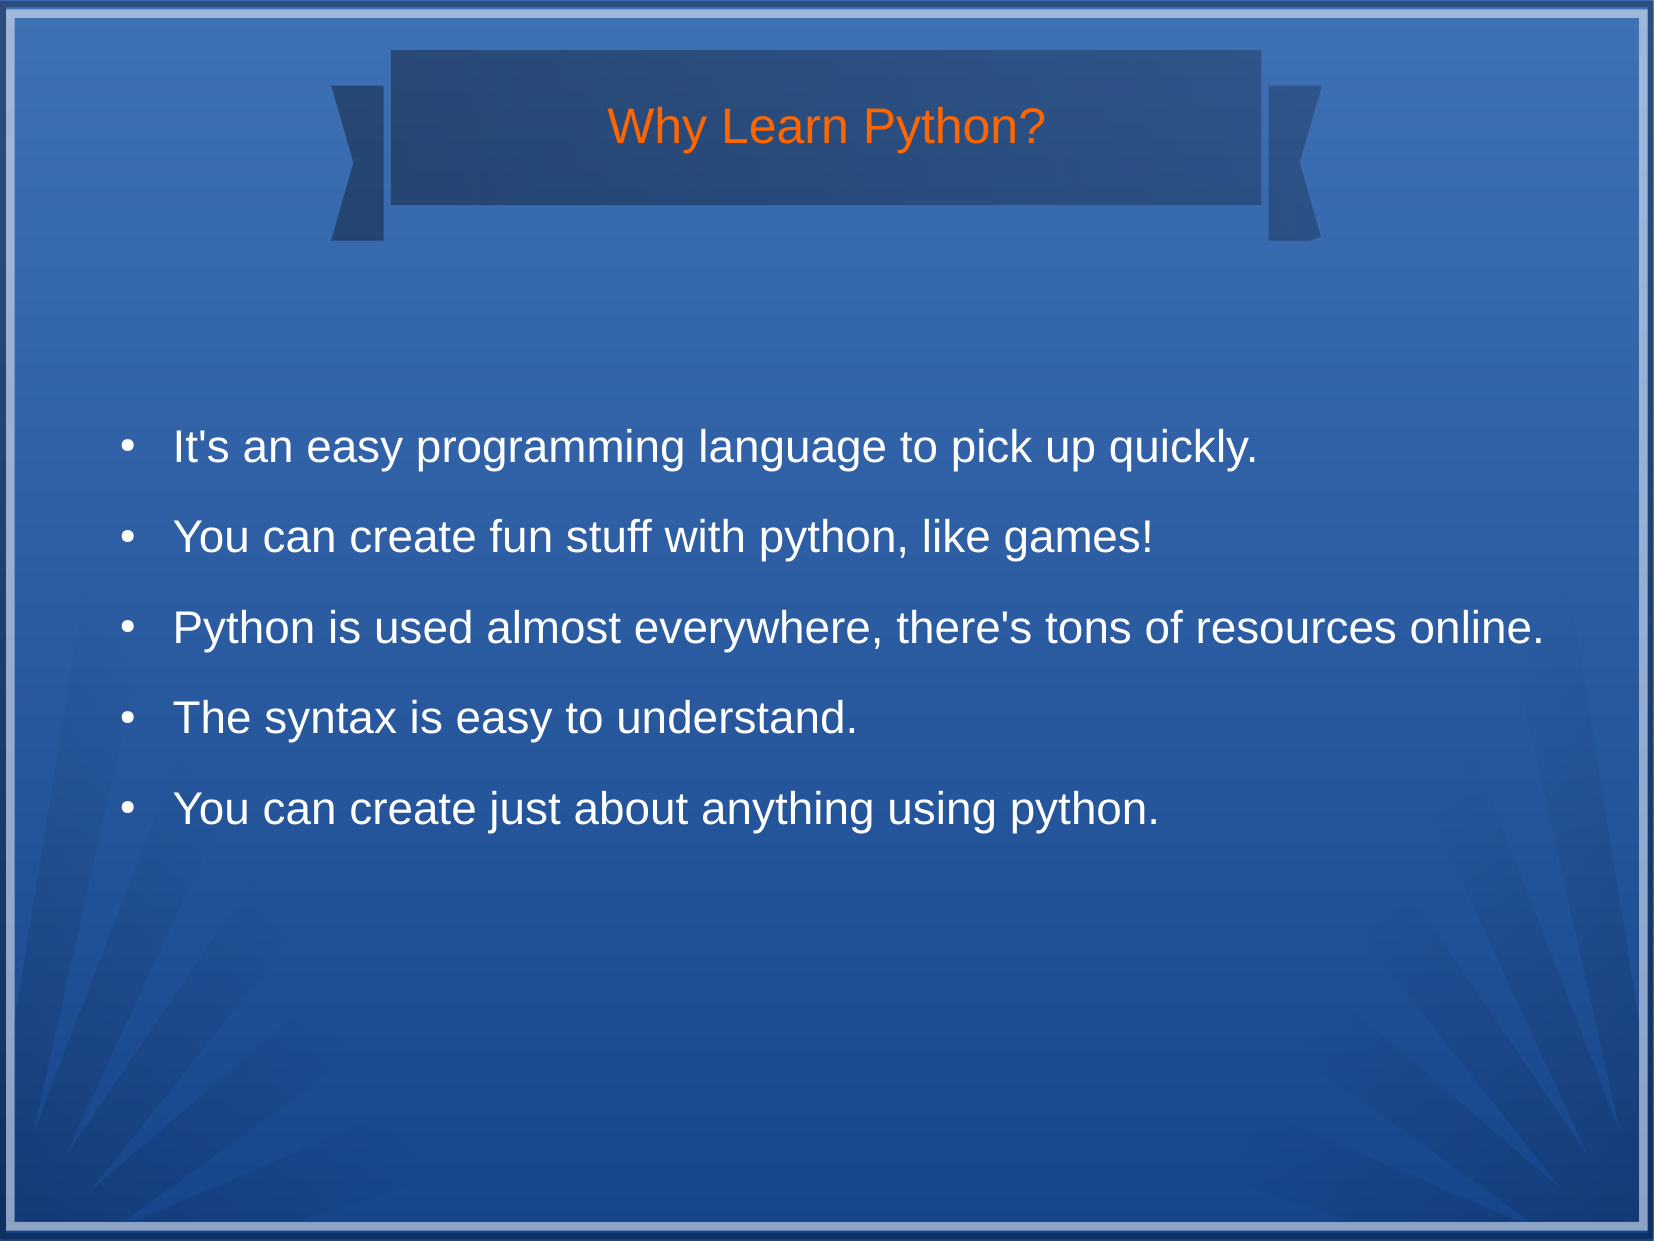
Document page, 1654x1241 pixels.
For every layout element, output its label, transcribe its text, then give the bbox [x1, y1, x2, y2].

title Why Learn Python? [389, 47, 1264, 205]
list It's an easy programming language to pick up quickly. You can create fun stuff with python, like games! Python is used almost everywhere, there's tons of resources online. The syntax is easy to understand. You can create just about anything using python. [101, 420, 1591, 1241]
